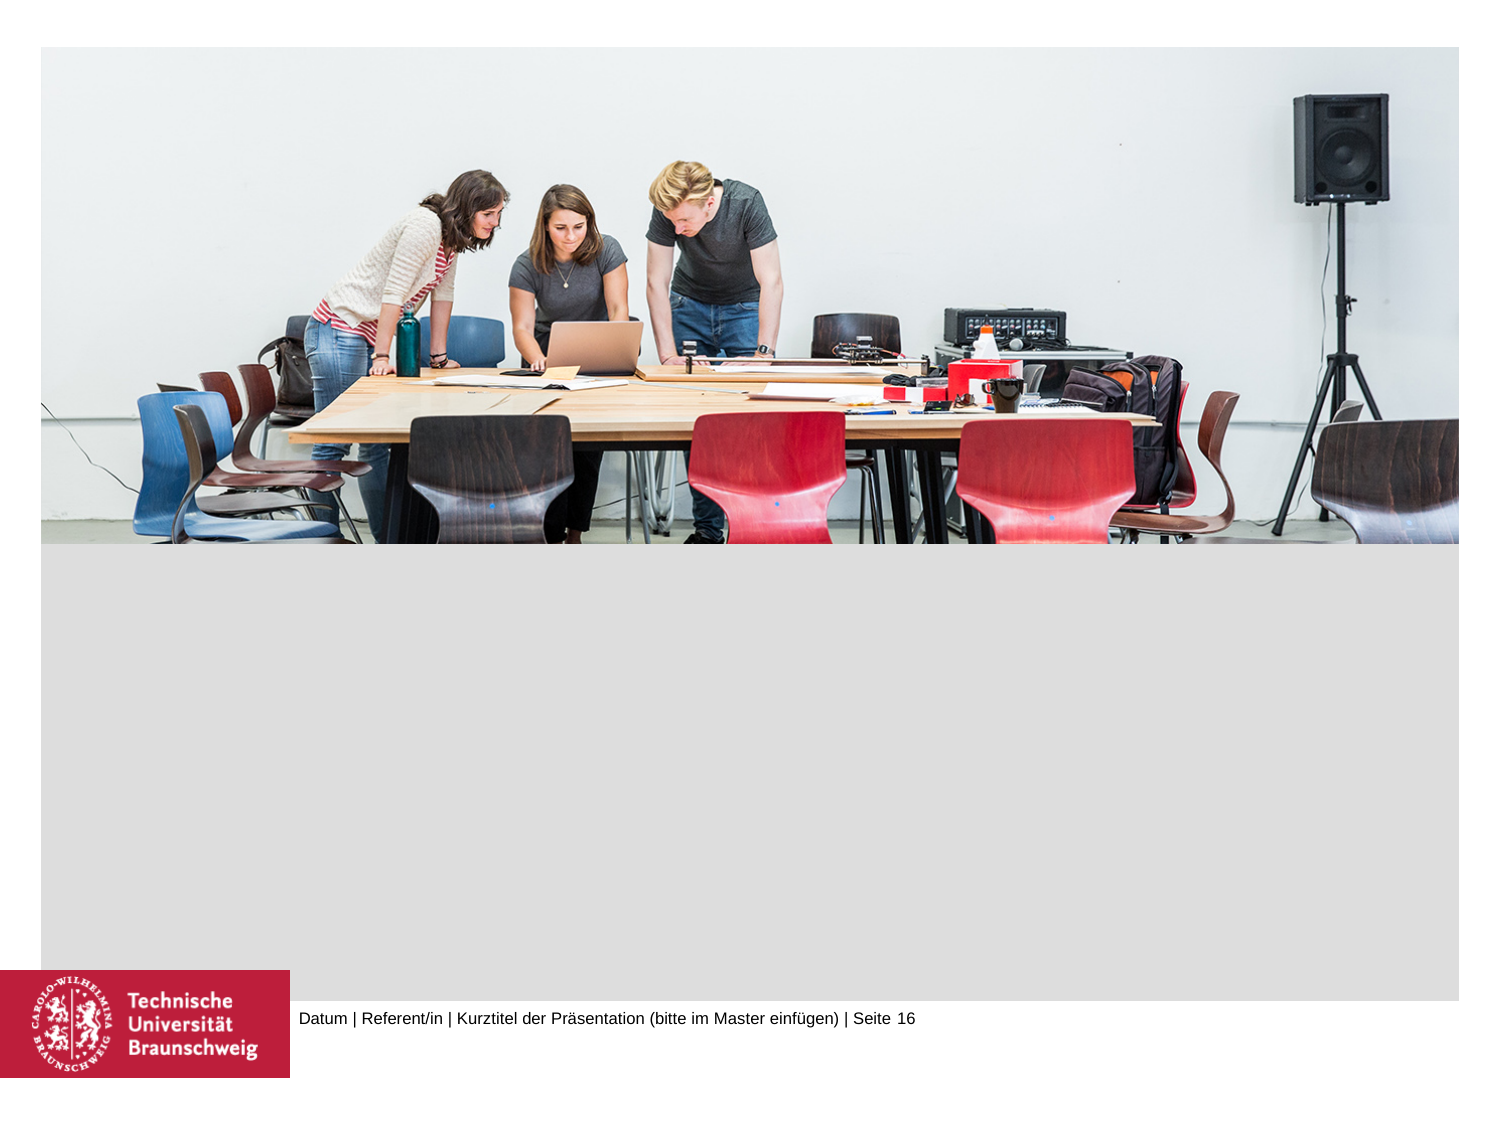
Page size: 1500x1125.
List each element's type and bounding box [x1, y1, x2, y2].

picture [41, 47, 1459, 544]
